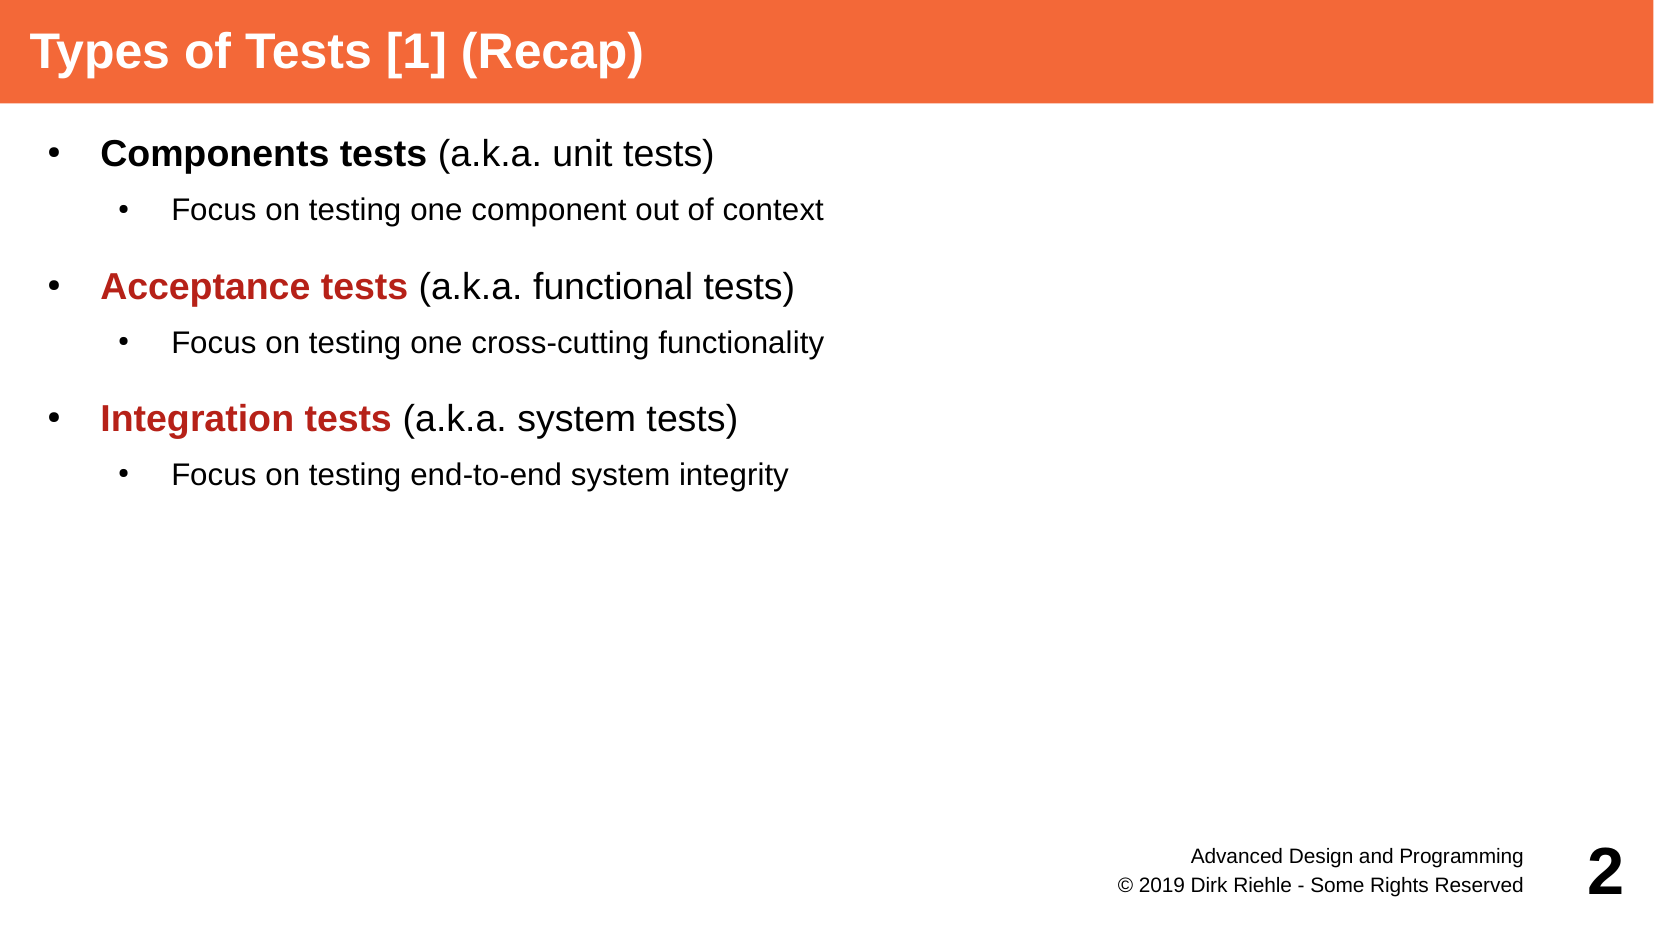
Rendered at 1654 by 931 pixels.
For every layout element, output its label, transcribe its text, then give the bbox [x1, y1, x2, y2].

list Components tests (a.k.a. unit tests) Focus on testing one component out of context Acceptance tests (a.k.a. functional tests) Focus on testing one cross-cutting functionality Integration tests (a.k.a. system tests) Focus on testing end-to-end system integrity [29, 132, 1625, 813]
title Types of Tests [1] (Recap) [0, 0, 1654, 104]
